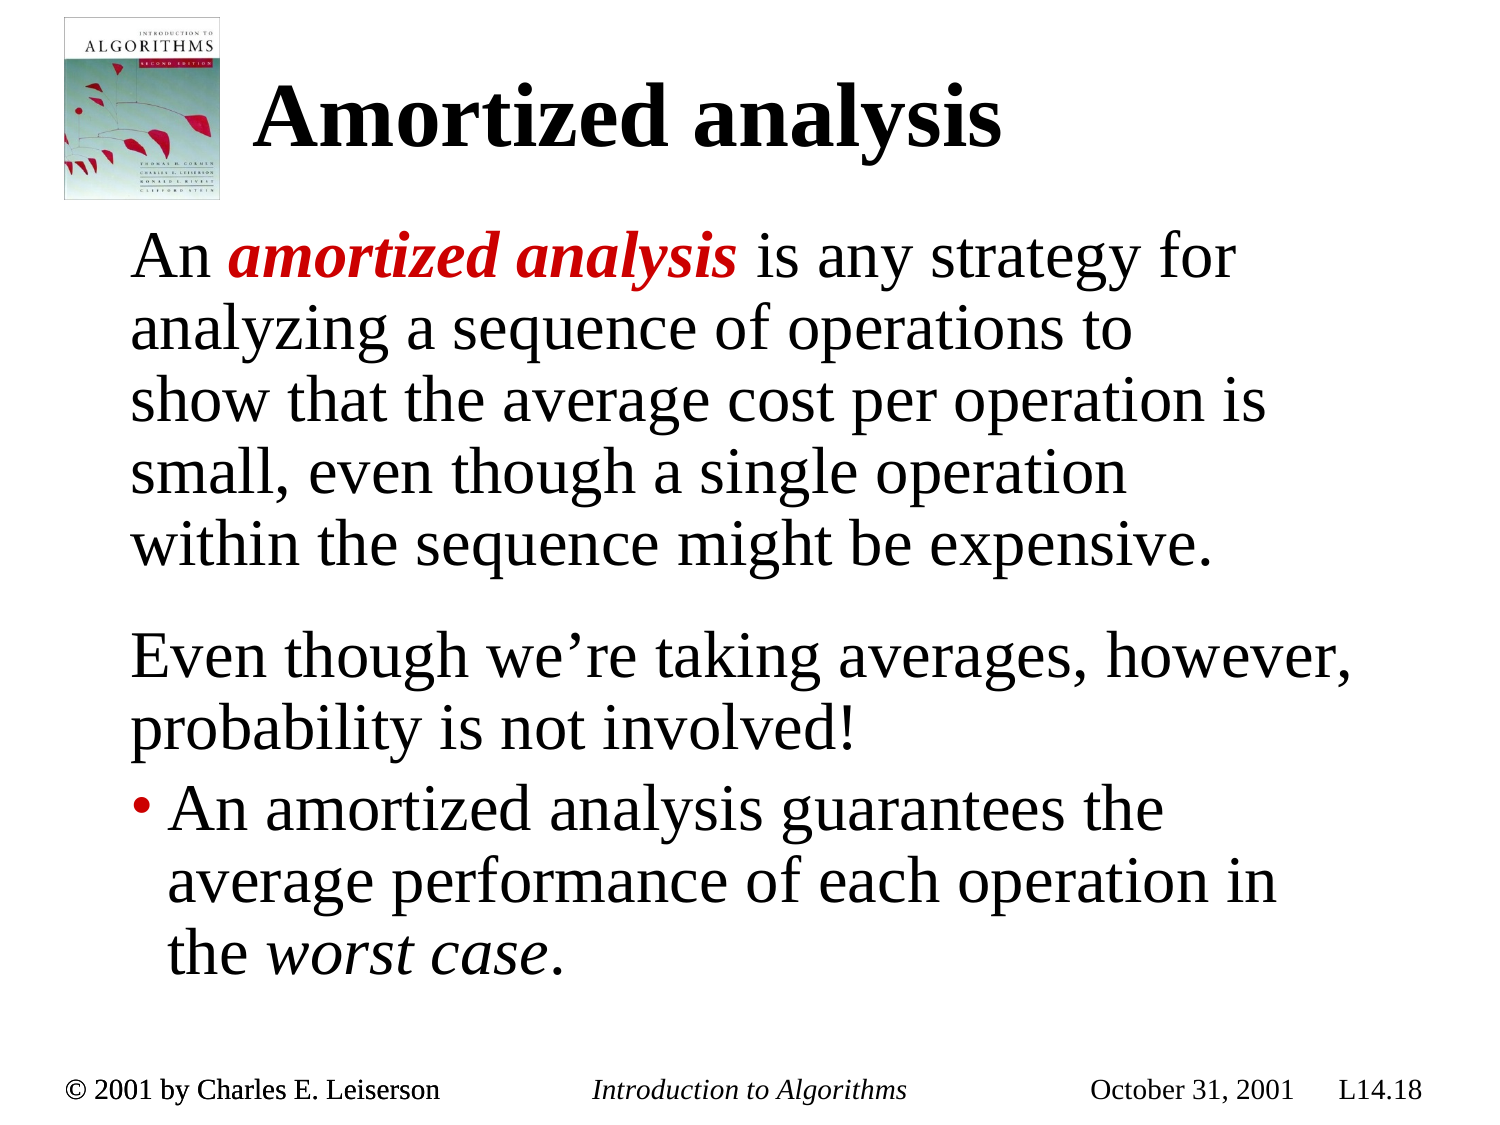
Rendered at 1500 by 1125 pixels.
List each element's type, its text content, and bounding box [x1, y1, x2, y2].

text_box An amortized analysis is any strategy for analyzing a sequence of operations to show that the average cost per operation is small, even though a single operation within the sequence might be expensive. [115, 212, 1298, 588]
text_box October 31, 2001 L14.<number> [982, 1062, 1438, 1113]
title Amortized analysis [237, 24, 1475, 213]
text_box An amortized analysis guarantees the average performance of each operation in the worst case. [115, 765, 1386, 997]
text_box Introduction to Algorithms [577, 1062, 923, 1113]
picture [64, 17, 220, 200]
text_box Even though we’re taking averages, however, probability is not involved! [115, 612, 1386, 765]
